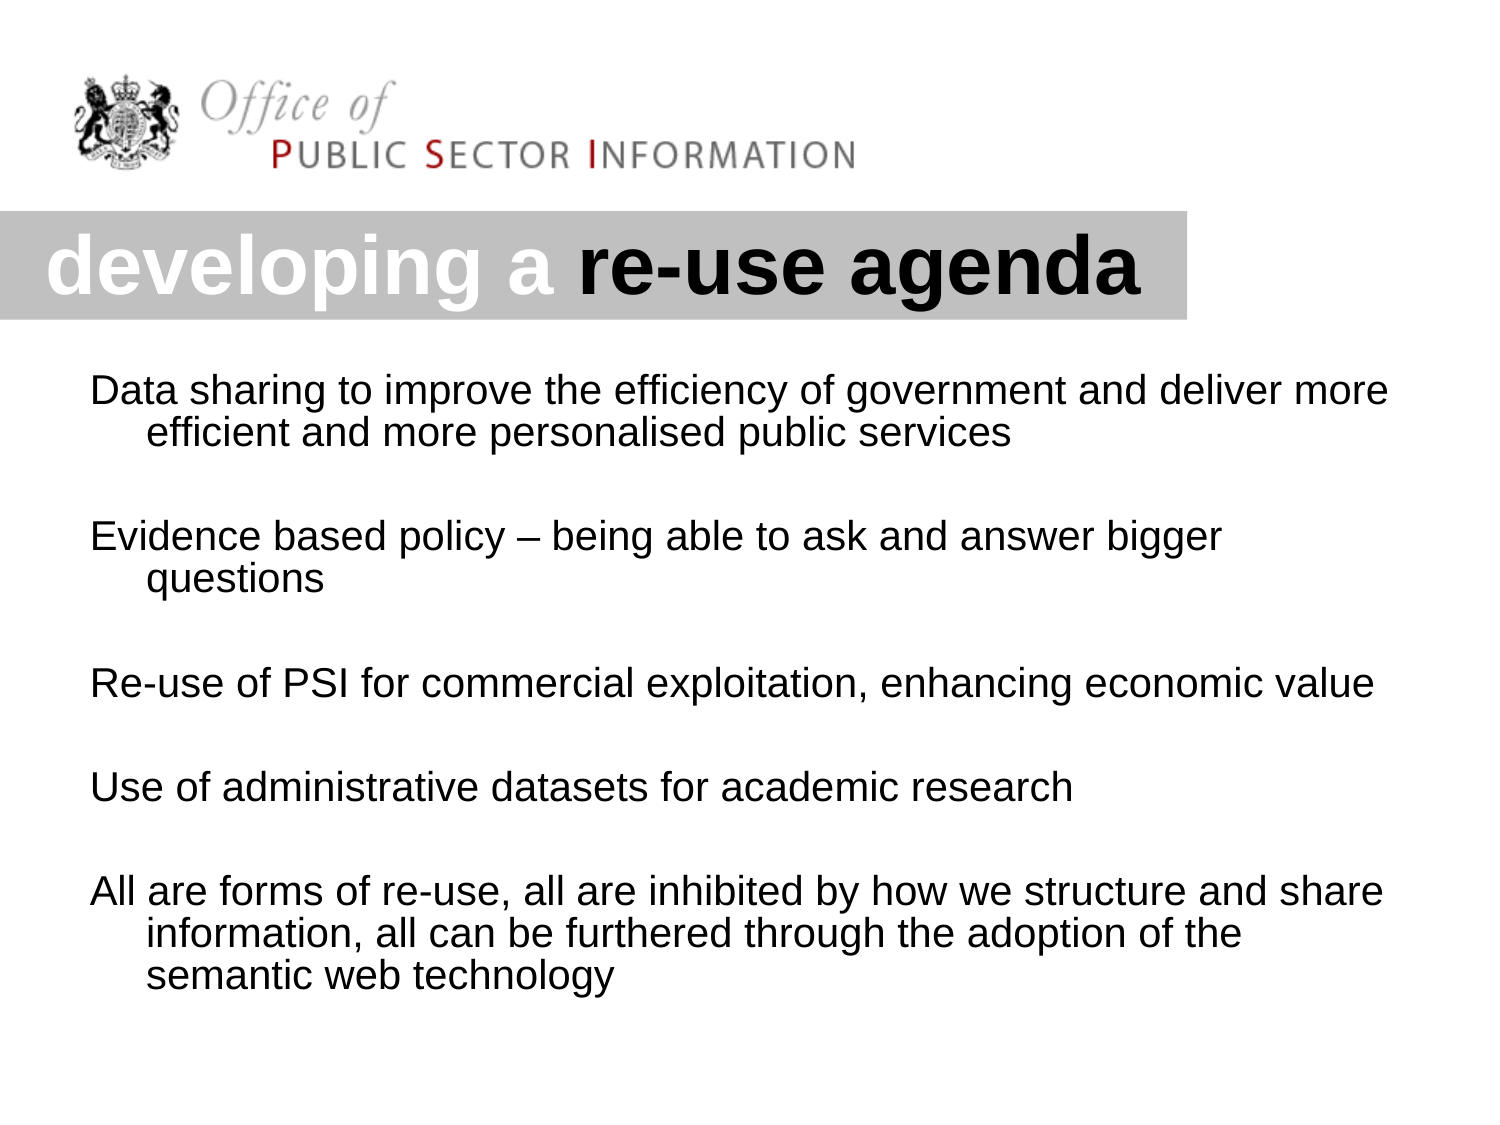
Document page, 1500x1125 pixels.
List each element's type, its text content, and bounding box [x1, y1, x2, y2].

list Data sharing to improve the efficiency of government and deliver more efficient and more personalised public services Evidence based policy – being able to ask and answer bigger questions Re-use of PSI for commercial exploitation, enhancing economic value Use of administrative datasets for academic research All are forms of re-use, all are inhibited by how we structure and share information, all can be furthered through the adoption of the semantic web technology [75, 363, 1426, 1107]
picture [64, 66, 865, 181]
text_box developing a re-use agenda [0, 211, 1188, 320]
